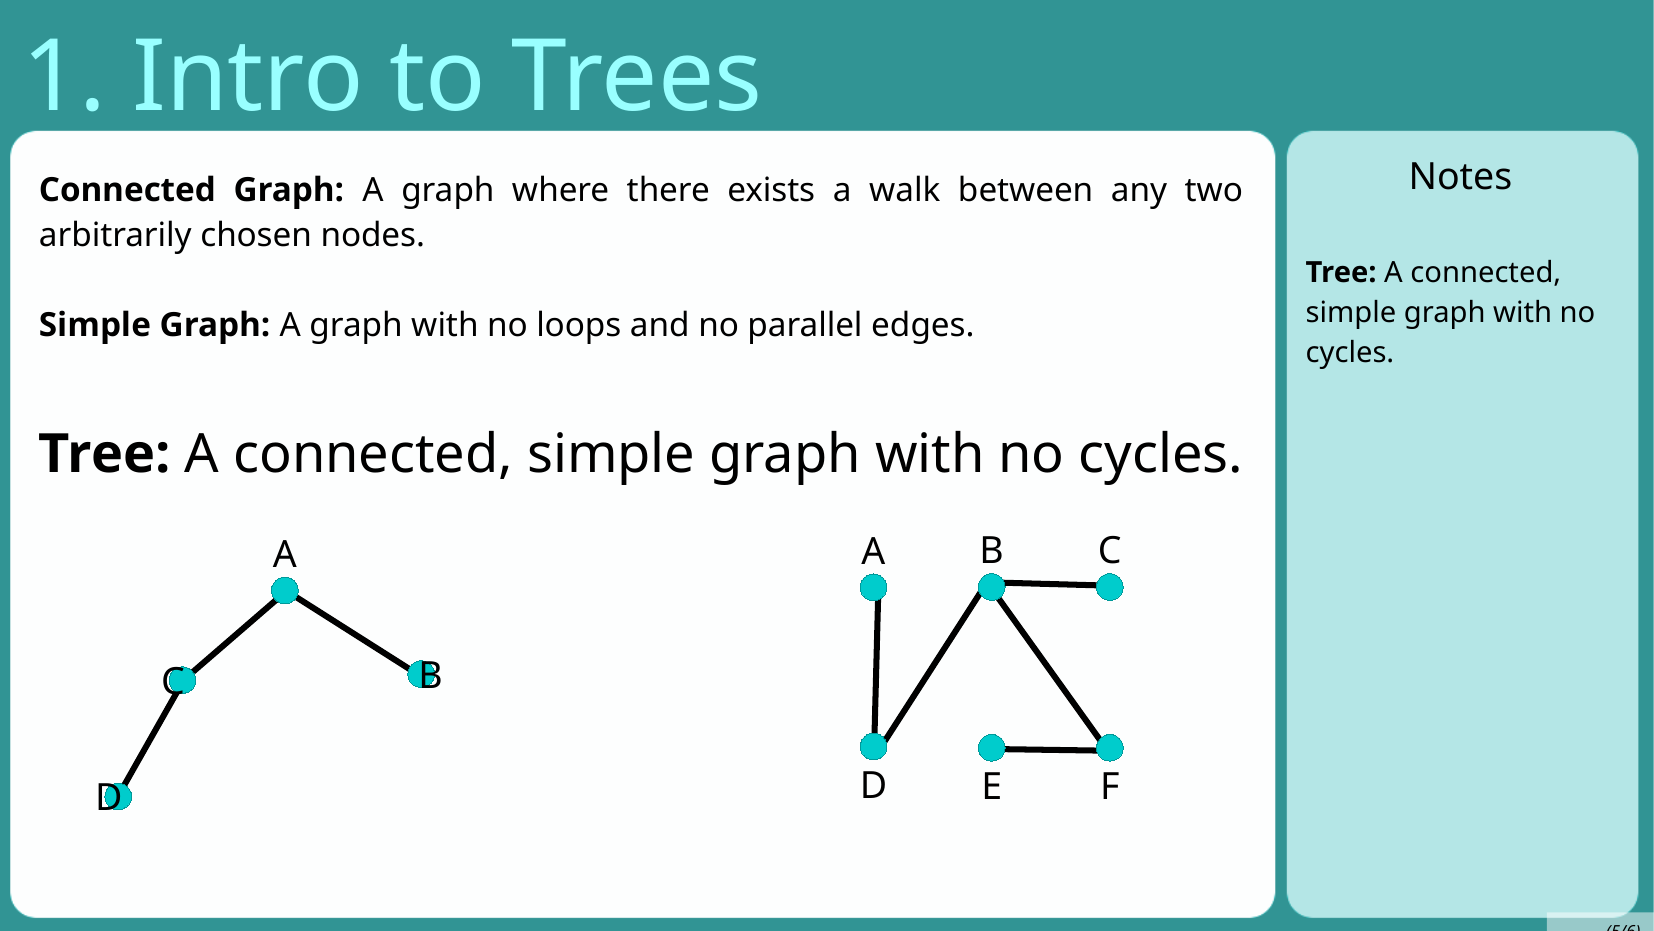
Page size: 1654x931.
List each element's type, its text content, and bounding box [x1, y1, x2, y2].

title 1. Intro to Trees [22, 13, 1511, 130]
text_box Notes Tree: A connected, simple graph with no cycles. [1290, 141, 1631, 661]
text_box B [425, 664, 435, 673]
text_box D [113, 783, 132, 810]
text_box E [978, 734, 1006, 762]
text_box A [271, 577, 299, 604]
text_box D [860, 733, 887, 760]
picture [0, 0, 1654, 931]
text_box C [1096, 573, 1124, 601]
text_box D [104, 786, 117, 807]
text_box B [978, 573, 1006, 601]
text_box B [425, 675, 435, 685]
text_box A [860, 573, 887, 601]
text_box C [169, 666, 196, 694]
text_box F [1096, 734, 1124, 762]
text_box Connected Graph: A graph where there exists a walk between any two arbitrarily chosen nodes. Simple Graph: A graph with no loops and no parallel edges. Tree: A connected, simple graph with no cycles. [39, 165, 1247, 892]
text_box B [407, 660, 424, 688]
text_box (<number>/6) [1546, 912, 1654, 931]
